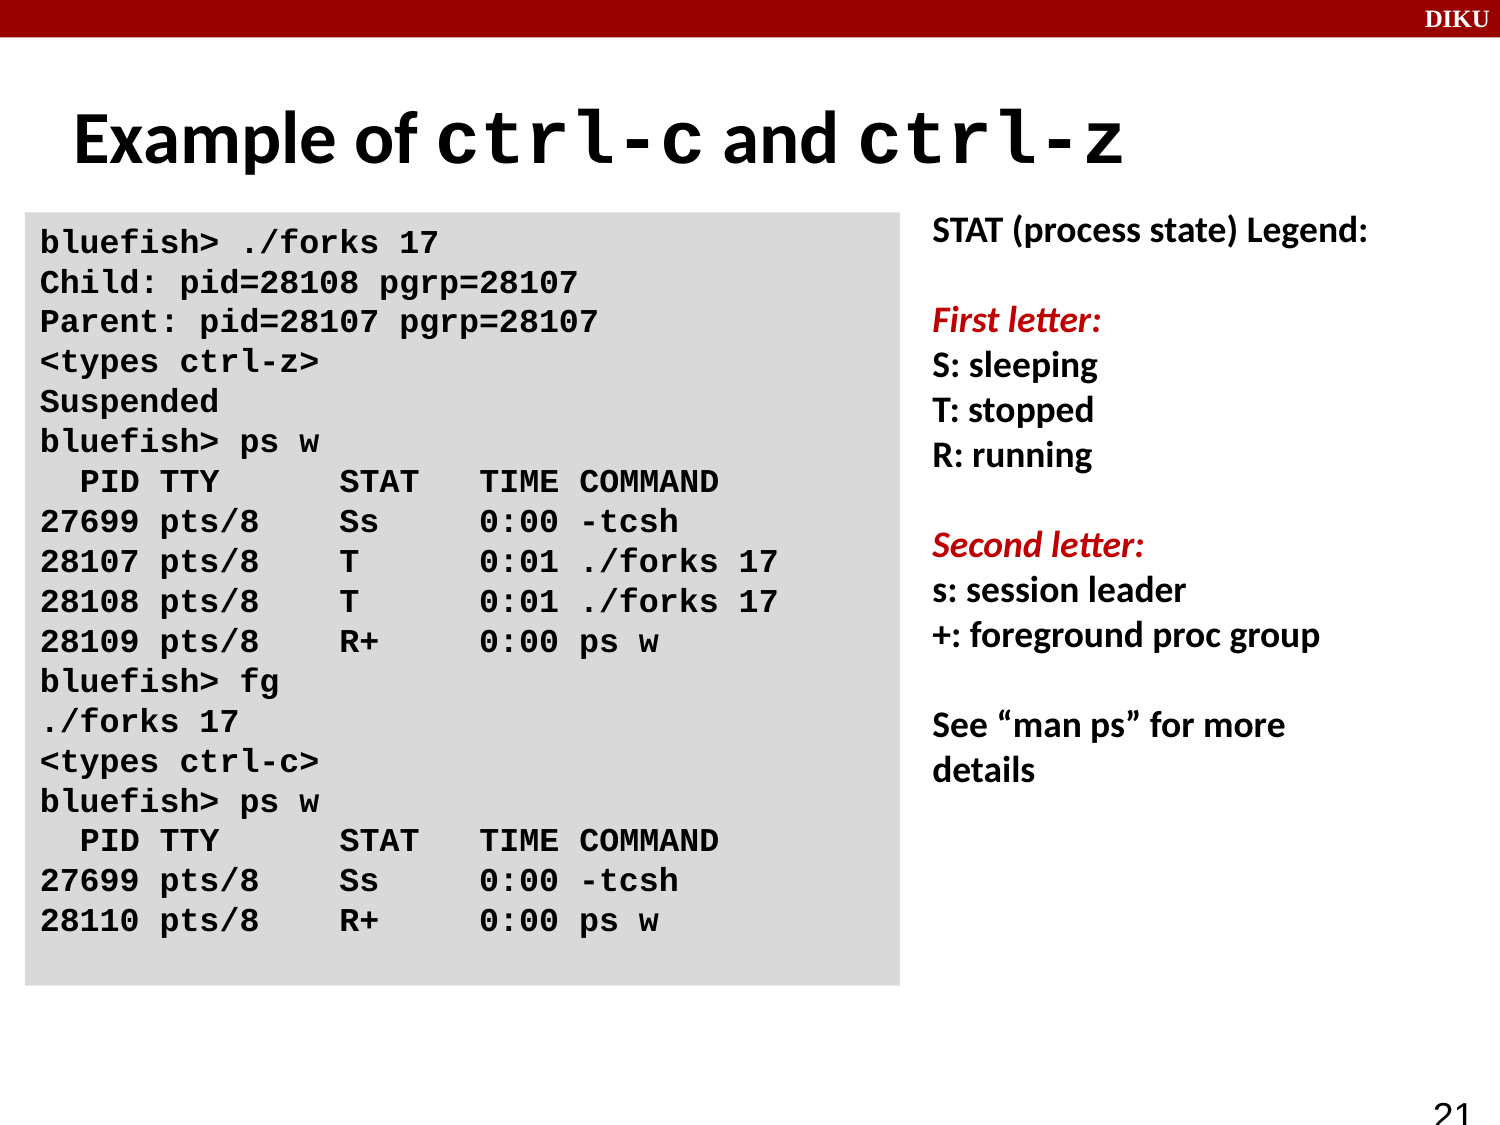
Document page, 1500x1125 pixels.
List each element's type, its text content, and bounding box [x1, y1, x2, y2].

text_box bluefish> ./forks 17 Child: pid=28108 pgrp=28107 Parent: pid=28107 pgrp=28107 <types ctrl-z> Suspended bluefish> ps w PID TTY STAT TIME COMMAND 27699 pts/8 Ss 0:00 -tcsh 28107 pts/8 T 0:01 ./forks 17 28108 pts/8 T 0:01 ./forks 17 28109 pts/8 R+ 0:00 ps w bluefish> fg ./forks 17 <types ctrl-c> bluefish> ps w PID TTY STAT TIME COMMAND 27699 pts/8 Ss 0:00 -tcsh 28110 pts/8 R+ 0:00 ps w [24, 212, 900, 986]
text_box Example of ctrl-c and ctrl-z [58, 71, 1304, 197]
text_box STAT (process state) Legend: First letter: S: sleeping T: stopped R: running Second letter: s: session leader +: foreground proc group See “man ps” for more details [924, 198, 1438, 798]
